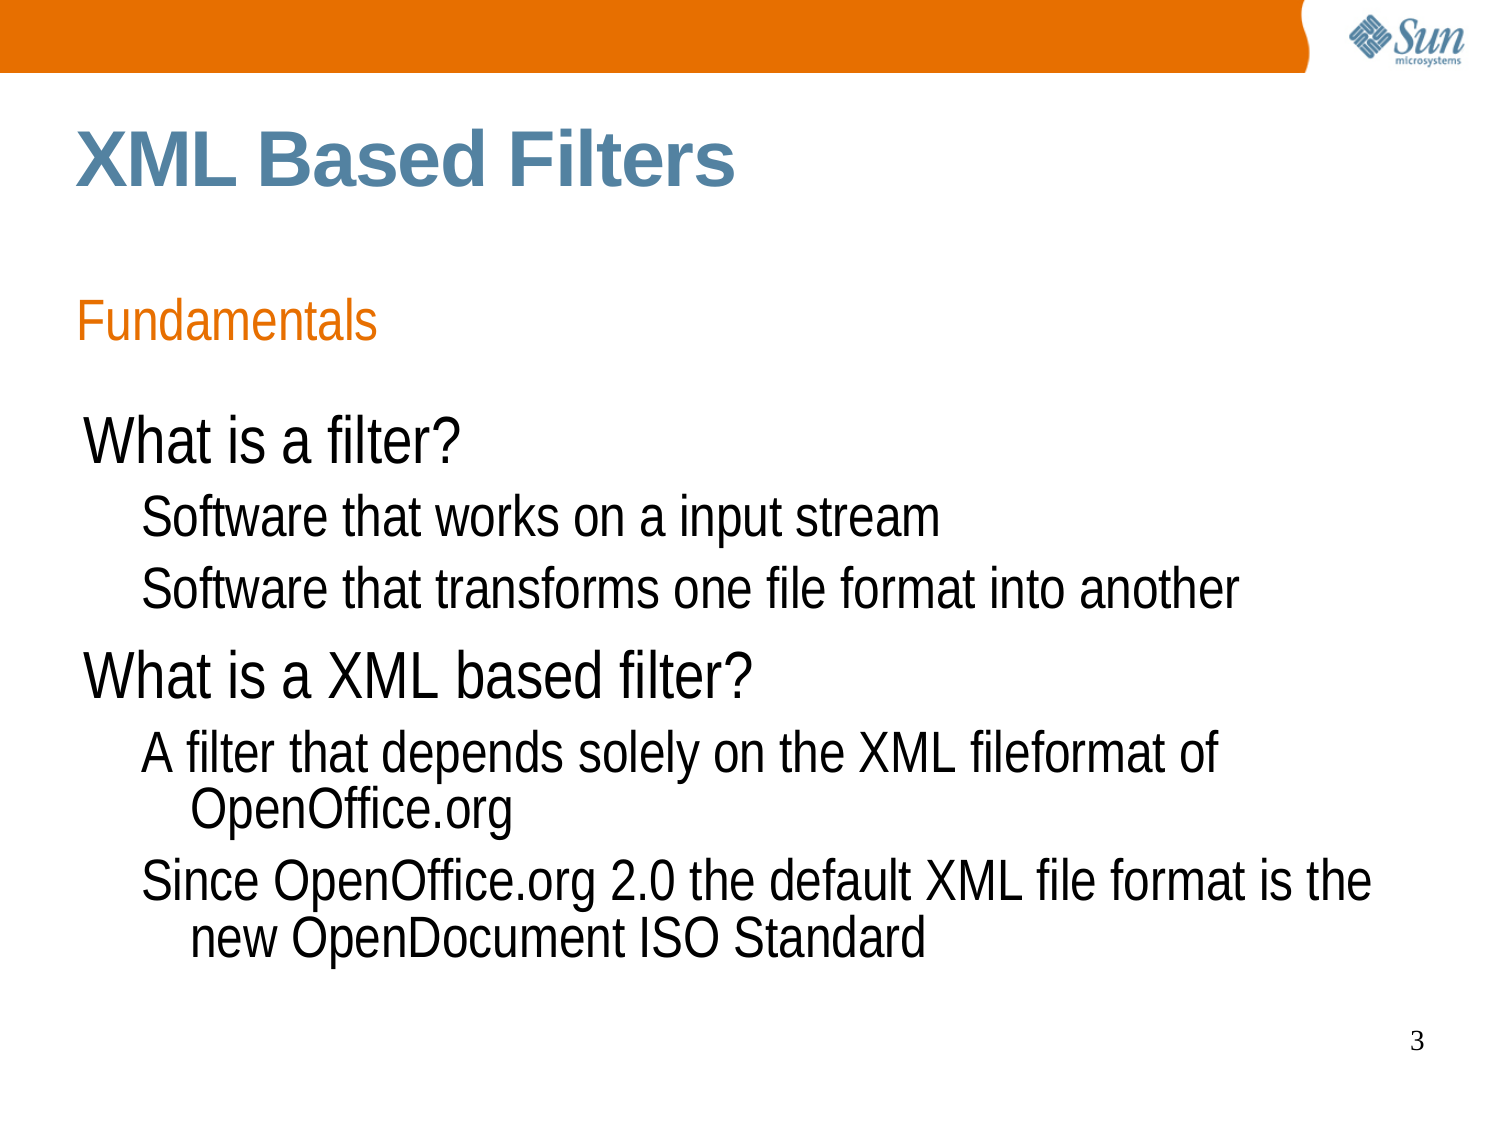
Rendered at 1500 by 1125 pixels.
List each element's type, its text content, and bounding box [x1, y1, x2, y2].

title XML Based Filters [75, 123, 1437, 227]
list What is a filter? Software that works on a input stream Software that transforms one file format into another What is a XML based filter? A filter that depends solely on the XML fileformat of OpenOffice.org Since OpenOffice.org 2.0 the default XML file format is the new OpenDocument ISO Standard [64, 411, 1401, 1125]
picture [0, 0, 1500, 73]
text_box Fundamentals [76, 295, 1344, 364]
